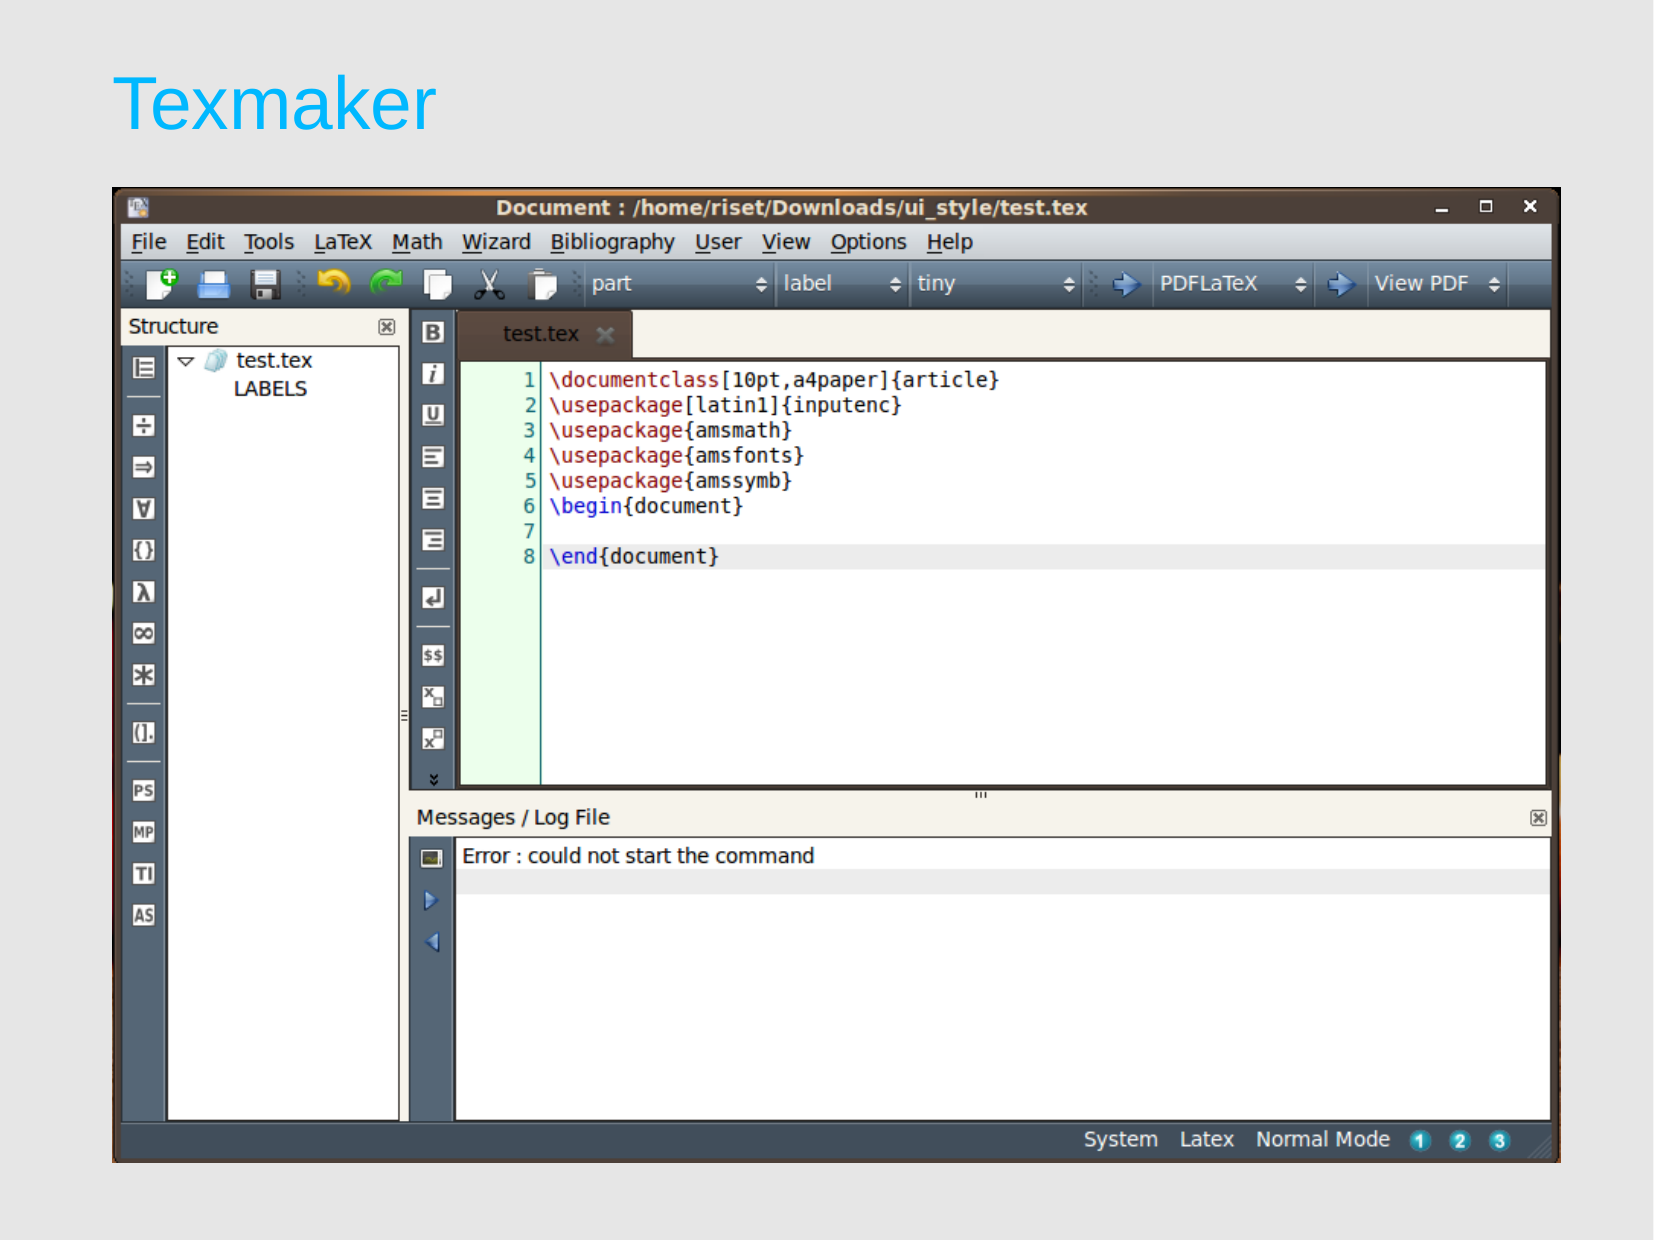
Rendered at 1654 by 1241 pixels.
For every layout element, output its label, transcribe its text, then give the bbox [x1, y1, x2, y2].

picture [112, 187, 1561, 1163]
title Texmaker [112, 56, 1571, 151]
